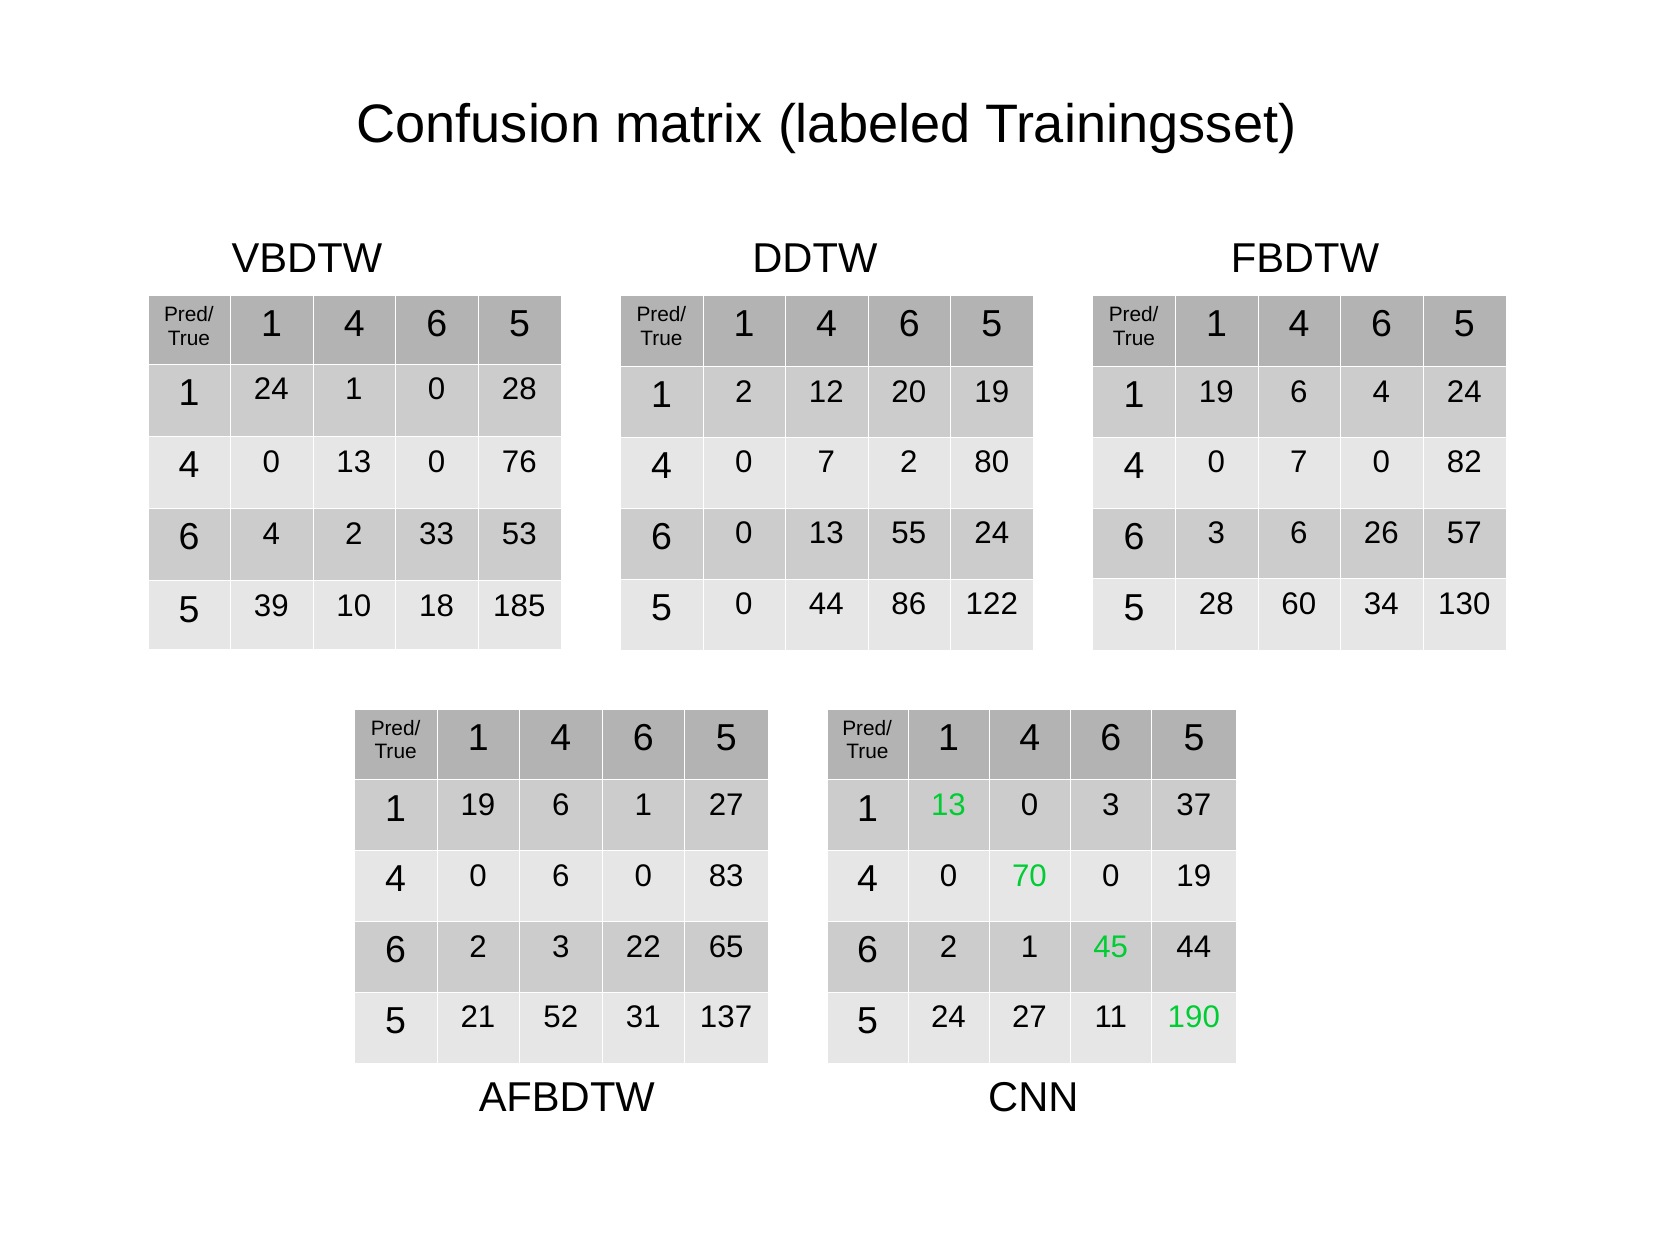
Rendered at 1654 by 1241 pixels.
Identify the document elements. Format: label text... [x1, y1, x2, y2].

table_cell 1 [314, 365, 395, 436]
table_cell 6 [520, 851, 602, 921]
table_cell 130 [1424, 579, 1506, 650]
table_cell 1 [1093, 367, 1175, 437]
table_cell 1 [621, 367, 703, 437]
table_cell 24 [231, 365, 313, 436]
table_cell 5 [149, 581, 230, 649]
table_cell 7 [786, 438, 868, 508]
table_cell 20 [869, 367, 950, 437]
table_cell 1 [355, 780, 437, 850]
table_cell 7 [1259, 438, 1340, 508]
table_cell 2 [909, 922, 989, 992]
table_cell 70 [990, 851, 1070, 921]
table_cell 26 [1341, 509, 1423, 578]
table_cell 13 [314, 437, 395, 508]
table_cell 5 [1093, 579, 1175, 650]
table_header Pred/True [149, 296, 230, 364]
table_cell 6 [520, 780, 602, 850]
table_cell 19 [951, 367, 1033, 437]
table_cell 2 [314, 509, 395, 580]
text_box CNN [891, 1036, 1176, 1158]
table_cell 6 [1259, 509, 1340, 578]
table_cell 1 [149, 365, 230, 436]
table_cell 6 [621, 509, 703, 579]
table_header 6 [869, 319, 950, 366]
table_cell 2 [704, 367, 785, 437]
table_header Pred/True [621, 296, 703, 366]
table_cell 4 [149, 437, 230, 508]
table_header 5 [1424, 296, 1506, 366]
table_header 5 [951, 296, 1033, 366]
table_cell 27 [990, 993, 1070, 1036]
table_cell 6 [1093, 509, 1175, 578]
table_cell 6 [1259, 367, 1340, 437]
table_cell 37 [1152, 780, 1236, 850]
table_cell 13 [909, 780, 989, 850]
table_cell 4 [1341, 367, 1423, 437]
table_cell 10 [314, 581, 395, 649]
table_cell 83 [685, 851, 768, 921]
table_header 1 [1176, 319, 1258, 366]
table_header 4 [520, 710, 602, 779]
title Confusion matrix (labeled Trainingsset) [82, 19, 1571, 227]
table_cell 80 [951, 438, 1033, 508]
table_header 5 [685, 710, 768, 779]
table_cell 0 [1071, 851, 1151, 921]
table_cell 55 [869, 509, 950, 579]
table_header 4 [786, 319, 868, 366]
table_cell 39 [231, 581, 313, 649]
table_cell 5 [621, 580, 703, 650]
table_cell 28 [479, 365, 561, 436]
table_cell 1 [990, 922, 1070, 992]
table_cell 1 [828, 780, 908, 850]
table_cell 0 [231, 437, 313, 508]
table_header 6 [904, 322, 914, 334]
table_cell 86 [869, 580, 950, 650]
table_header 6 [1377, 322, 1387, 334]
table_cell 4 [621, 438, 703, 508]
table_cell 185 [479, 581, 561, 649]
table_cell 52 [520, 993, 602, 1036]
text_box VBDTW [165, 197, 449, 319]
table_header Pred/True [828, 710, 908, 779]
table_cell 21 [438, 993, 519, 1036]
table_cell 12 [786, 367, 868, 437]
table_cell 0 [704, 580, 785, 650]
table_cell 0 [603, 851, 684, 921]
table_cell 33 [396, 509, 478, 580]
table_cell 28 [1176, 579, 1258, 650]
table_header 4 [347, 319, 356, 328]
table_cell 19 [438, 780, 519, 850]
table_cell 3 [1071, 780, 1151, 850]
table_header 5 [1152, 710, 1236, 779]
table_cell 4 [828, 851, 908, 921]
table_cell 0 [438, 851, 519, 921]
table_cell 65 [685, 922, 768, 992]
table_cell 76 [479, 437, 561, 508]
table_header 4 [1292, 319, 1301, 328]
text_box AFBDTW [425, 1036, 709, 1158]
table_cell 4 [231, 509, 313, 580]
table_cell 2 [438, 922, 519, 992]
table_cell 5 [355, 993, 437, 1063]
table_cell 31 [603, 993, 684, 1036]
table_cell 190 [1152, 993, 1236, 1063]
table_cell 18 [396, 581, 478, 649]
table_cell 2 [869, 438, 950, 508]
table_cell 24 [951, 509, 1033, 579]
table_cell 0 [396, 437, 478, 508]
table_header 1 [438, 710, 519, 779]
table_header 6 [1071, 710, 1151, 779]
table_cell 6 [828, 922, 908, 992]
table_header 4 [820, 319, 829, 328]
table_cell 6 [355, 922, 437, 992]
table_cell 27 [685, 780, 768, 850]
table_cell 0 [990, 780, 1070, 850]
table_cell 3 [1176, 509, 1258, 578]
table_cell 19 [1152, 851, 1236, 921]
table_cell 0 [1176, 438, 1258, 508]
table_header 6 [603, 710, 684, 779]
table_cell 45 [1071, 922, 1151, 992]
table_cell 44 [1152, 922, 1236, 992]
table_cell 0 [909, 851, 989, 921]
table_header 6 [396, 296, 478, 364]
table_header Pred/True [1093, 296, 1175, 366]
table_cell 60 [1259, 579, 1340, 650]
table_cell 19 [1176, 367, 1258, 437]
table_header 5 [479, 296, 561, 364]
table_cell 122 [951, 580, 1033, 650]
table_cell 5 [828, 993, 908, 1063]
table_header 6 [1341, 319, 1423, 366]
text_box DDTW [673, 197, 957, 319]
table_cell 57 [1424, 509, 1506, 578]
table_header 4 [1259, 319, 1340, 366]
table_cell 4 [355, 851, 437, 921]
table_header 1 [909, 710, 989, 779]
table_header 6 [432, 322, 442, 334]
table_cell 6 [149, 509, 230, 580]
table_cell 1 [603, 780, 684, 850]
table_cell 24 [909, 993, 989, 1036]
table_cell 137 [685, 993, 768, 1063]
table_cell 11 [1071, 993, 1151, 1036]
table_cell 13 [786, 509, 868, 579]
table_header 4 [314, 319, 395, 364]
table_cell 44 [786, 580, 868, 650]
table_cell 34 [1341, 579, 1423, 650]
table_cell 22 [603, 922, 684, 992]
table_cell 82 [1424, 438, 1506, 508]
table_header 1 [704, 319, 785, 366]
table_cell 4 [1093, 438, 1175, 508]
table_cell 0 [704, 438, 785, 508]
text_box FBDTW [1163, 197, 1447, 319]
table_header 4 [990, 710, 1070, 779]
table_cell 0 [704, 509, 785, 579]
table_header Pred/True [355, 710, 437, 779]
table_cell 3 [520, 922, 602, 992]
table_header 1 [231, 319, 313, 364]
table_cell 53 [479, 509, 561, 580]
table_cell 0 [396, 365, 478, 436]
table_cell 24 [1424, 367, 1506, 437]
table_cell 0 [1341, 438, 1423, 508]
